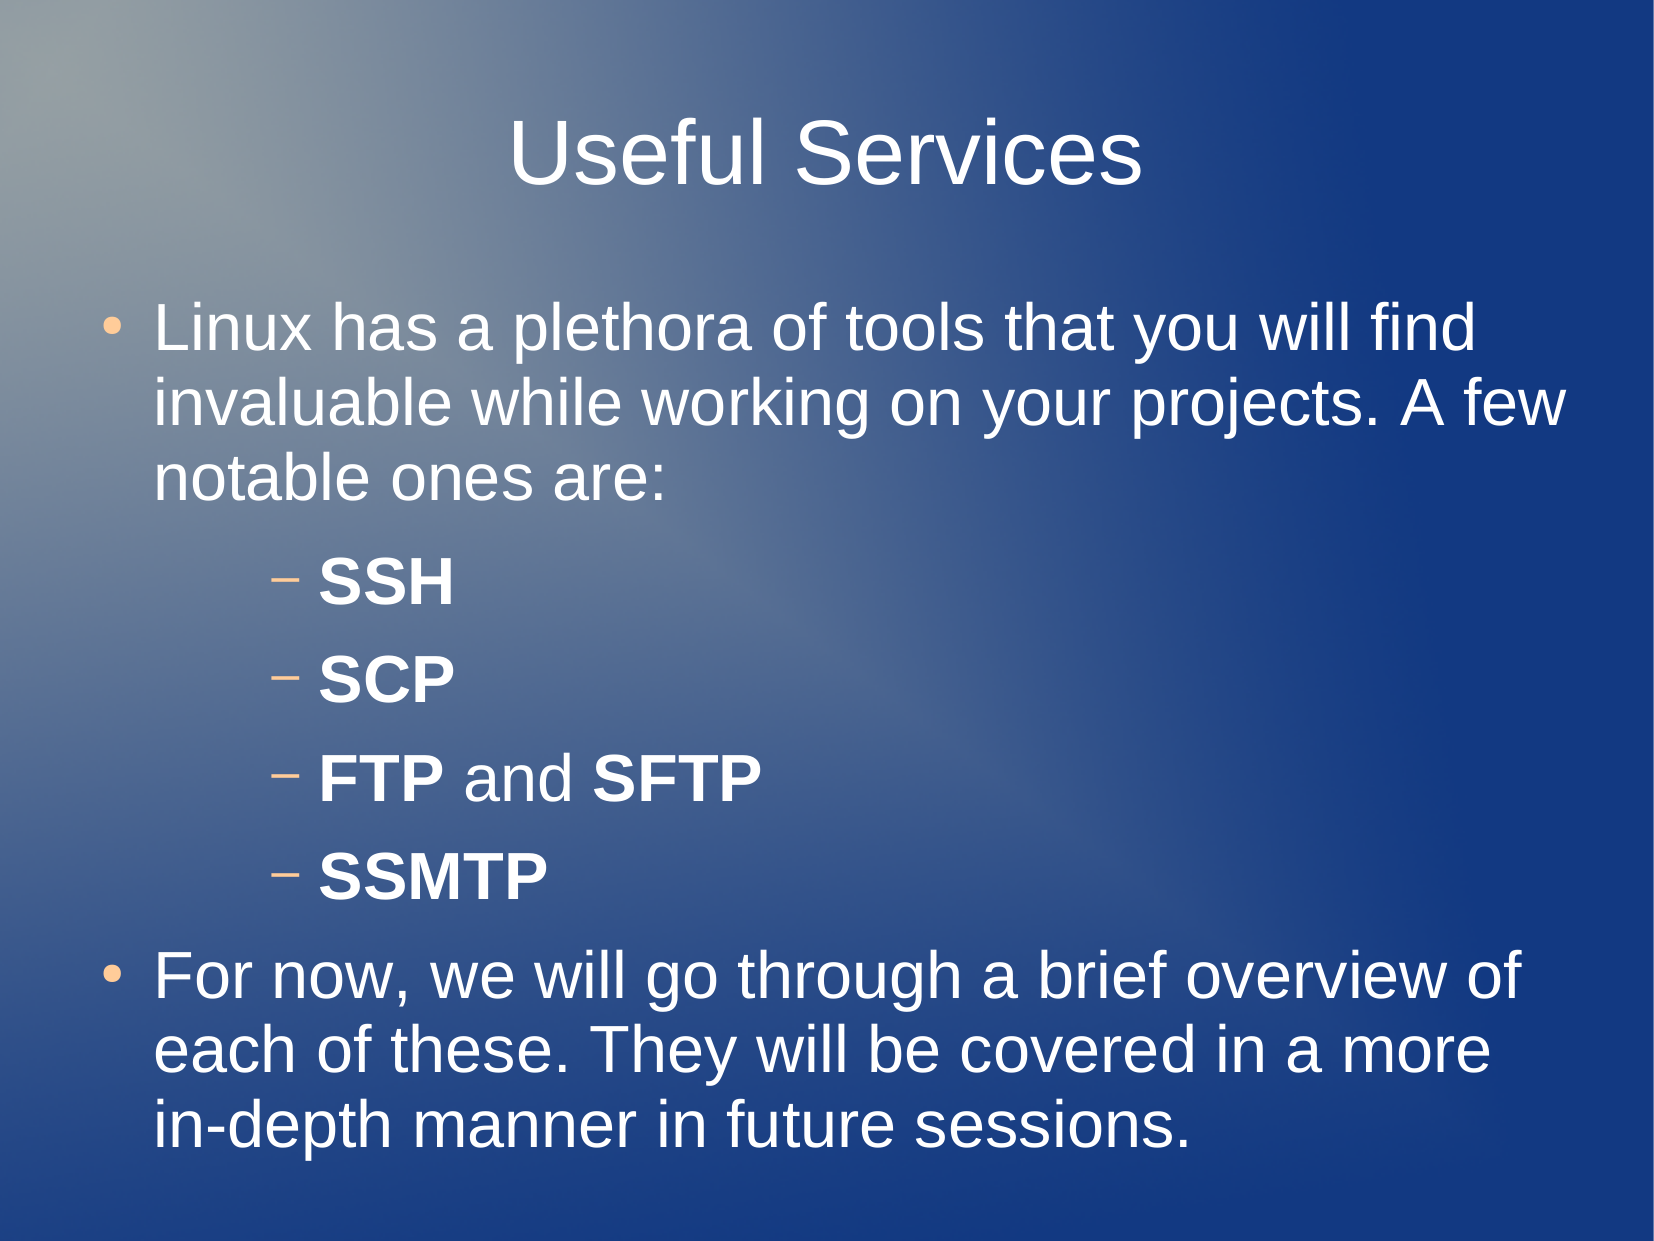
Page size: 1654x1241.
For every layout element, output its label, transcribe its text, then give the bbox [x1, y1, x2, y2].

picture [0, 0, 1654, 1241]
list Linux has a plethora of tools that you will find invaluable while working on your projects. A few notable ones are: SSH SCP FTP and SFTP SSMTP For now, we will go through a brief overview of each of these. They will be covered in a more in-depth manner in future sessions. [82, 290, 1571, 1241]
title Useful Services [82, 49, 1571, 257]
